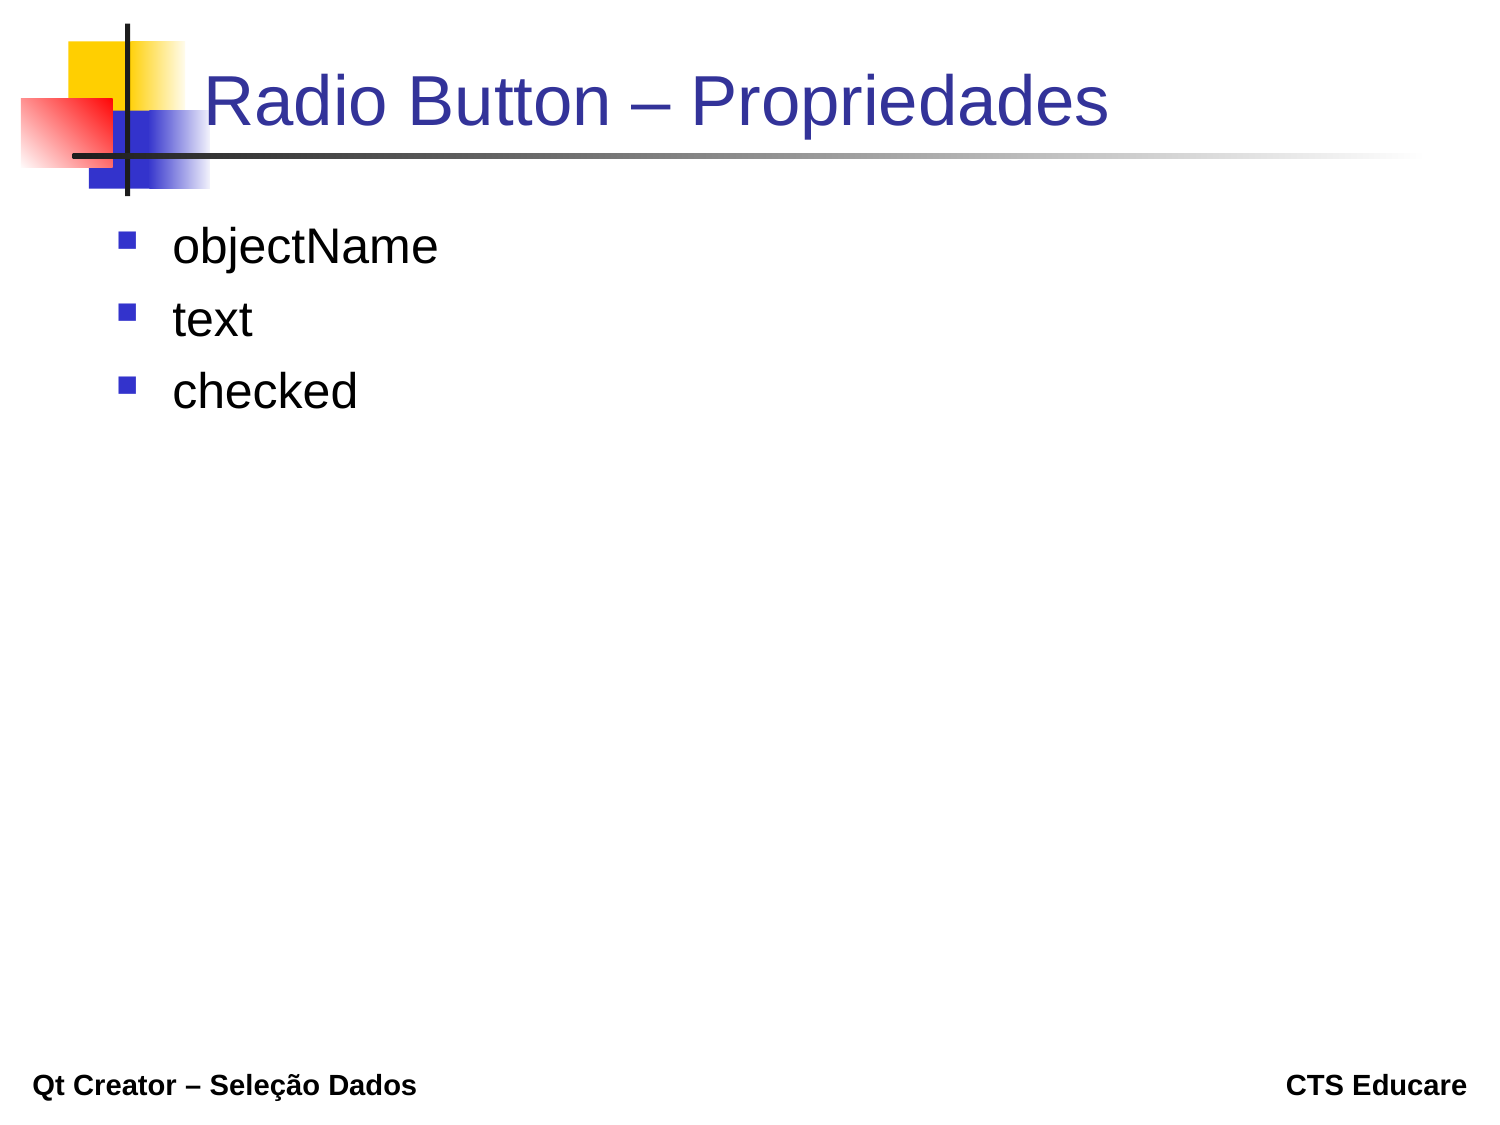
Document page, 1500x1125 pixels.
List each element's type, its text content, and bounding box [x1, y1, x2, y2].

list objectName text checked [100, 206, 1447, 1024]
title Radio Button – Propriedades [188, 46, 1468, 149]
